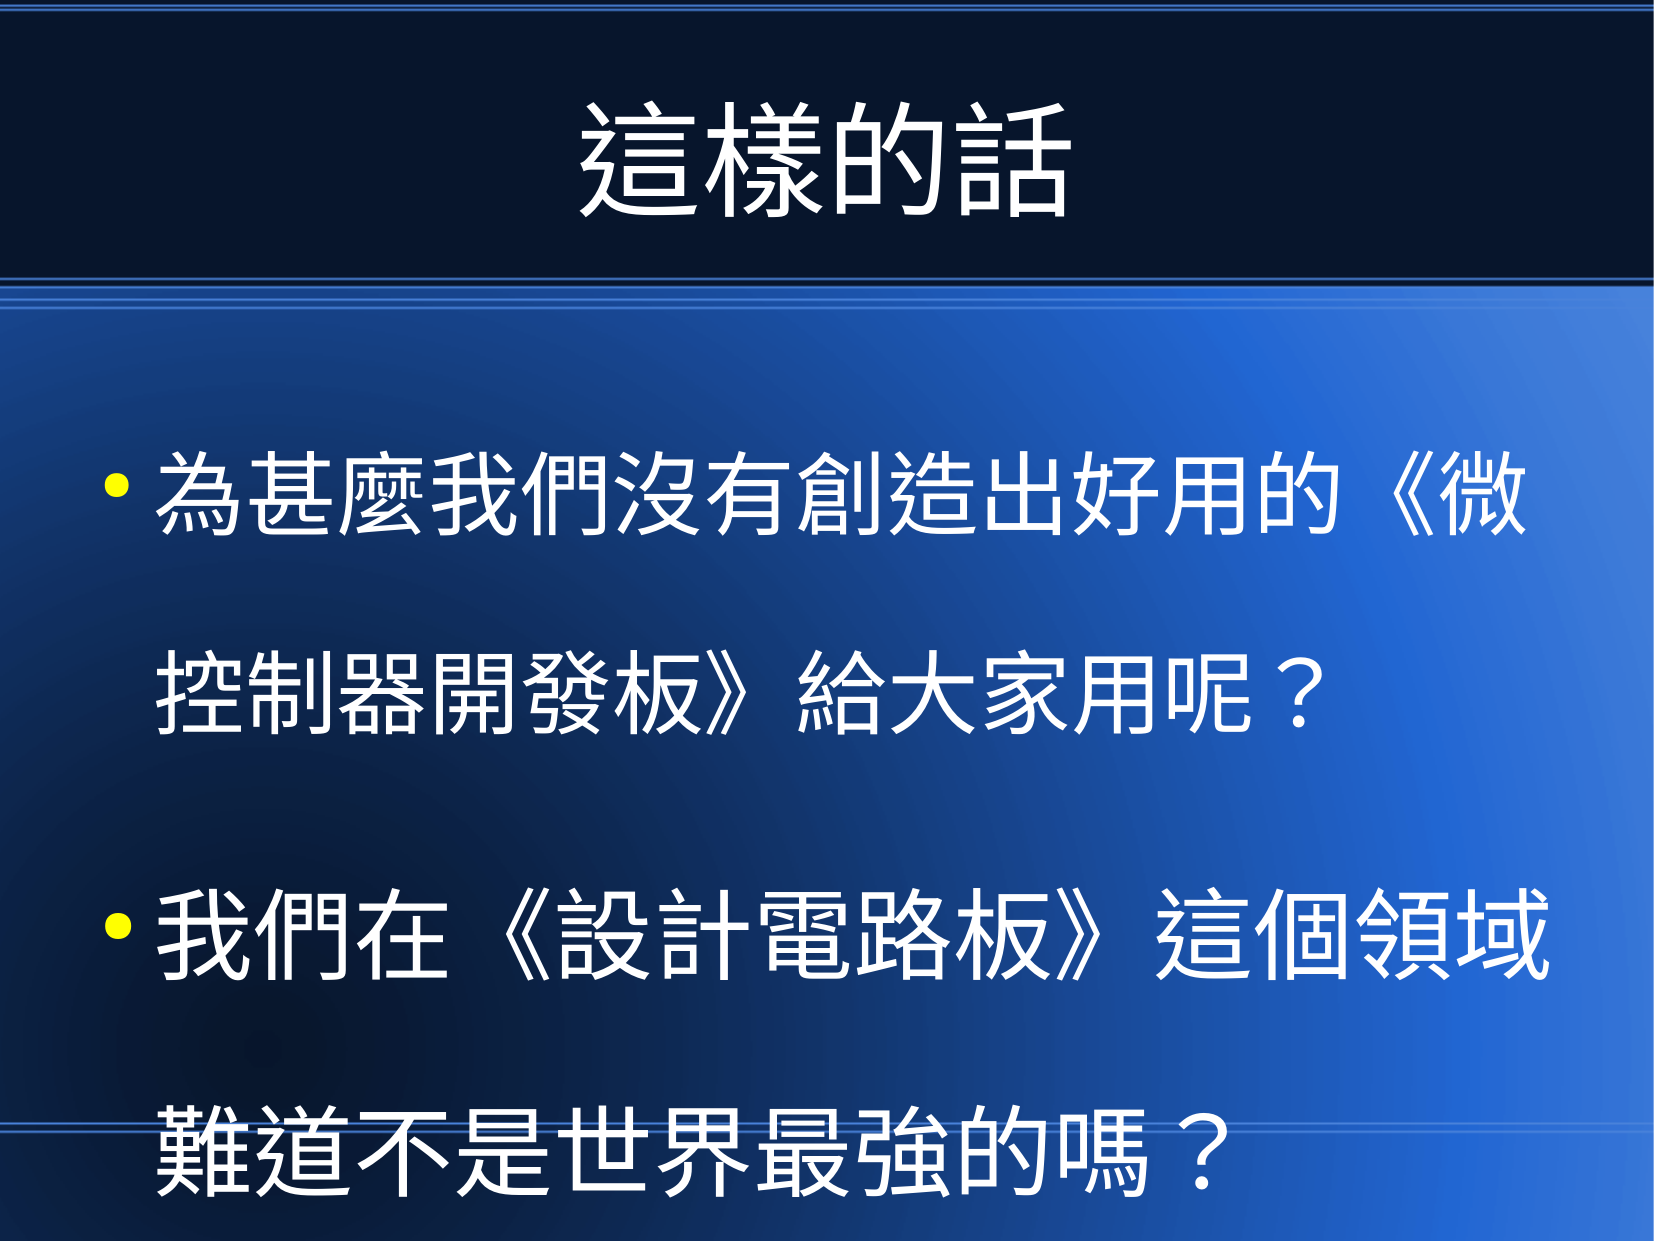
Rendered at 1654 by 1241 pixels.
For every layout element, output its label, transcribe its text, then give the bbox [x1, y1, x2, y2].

picture [0, 0, 1654, 1241]
title 這樣的話 [82, 49, 1571, 257]
list 為甚麼我們沒有創造出好用的《微控制器開發板》給大家用呢？ 我們在《設計電路板》這個領域難道不是世界最強的嗎？ [82, 355, 1571, 1241]
